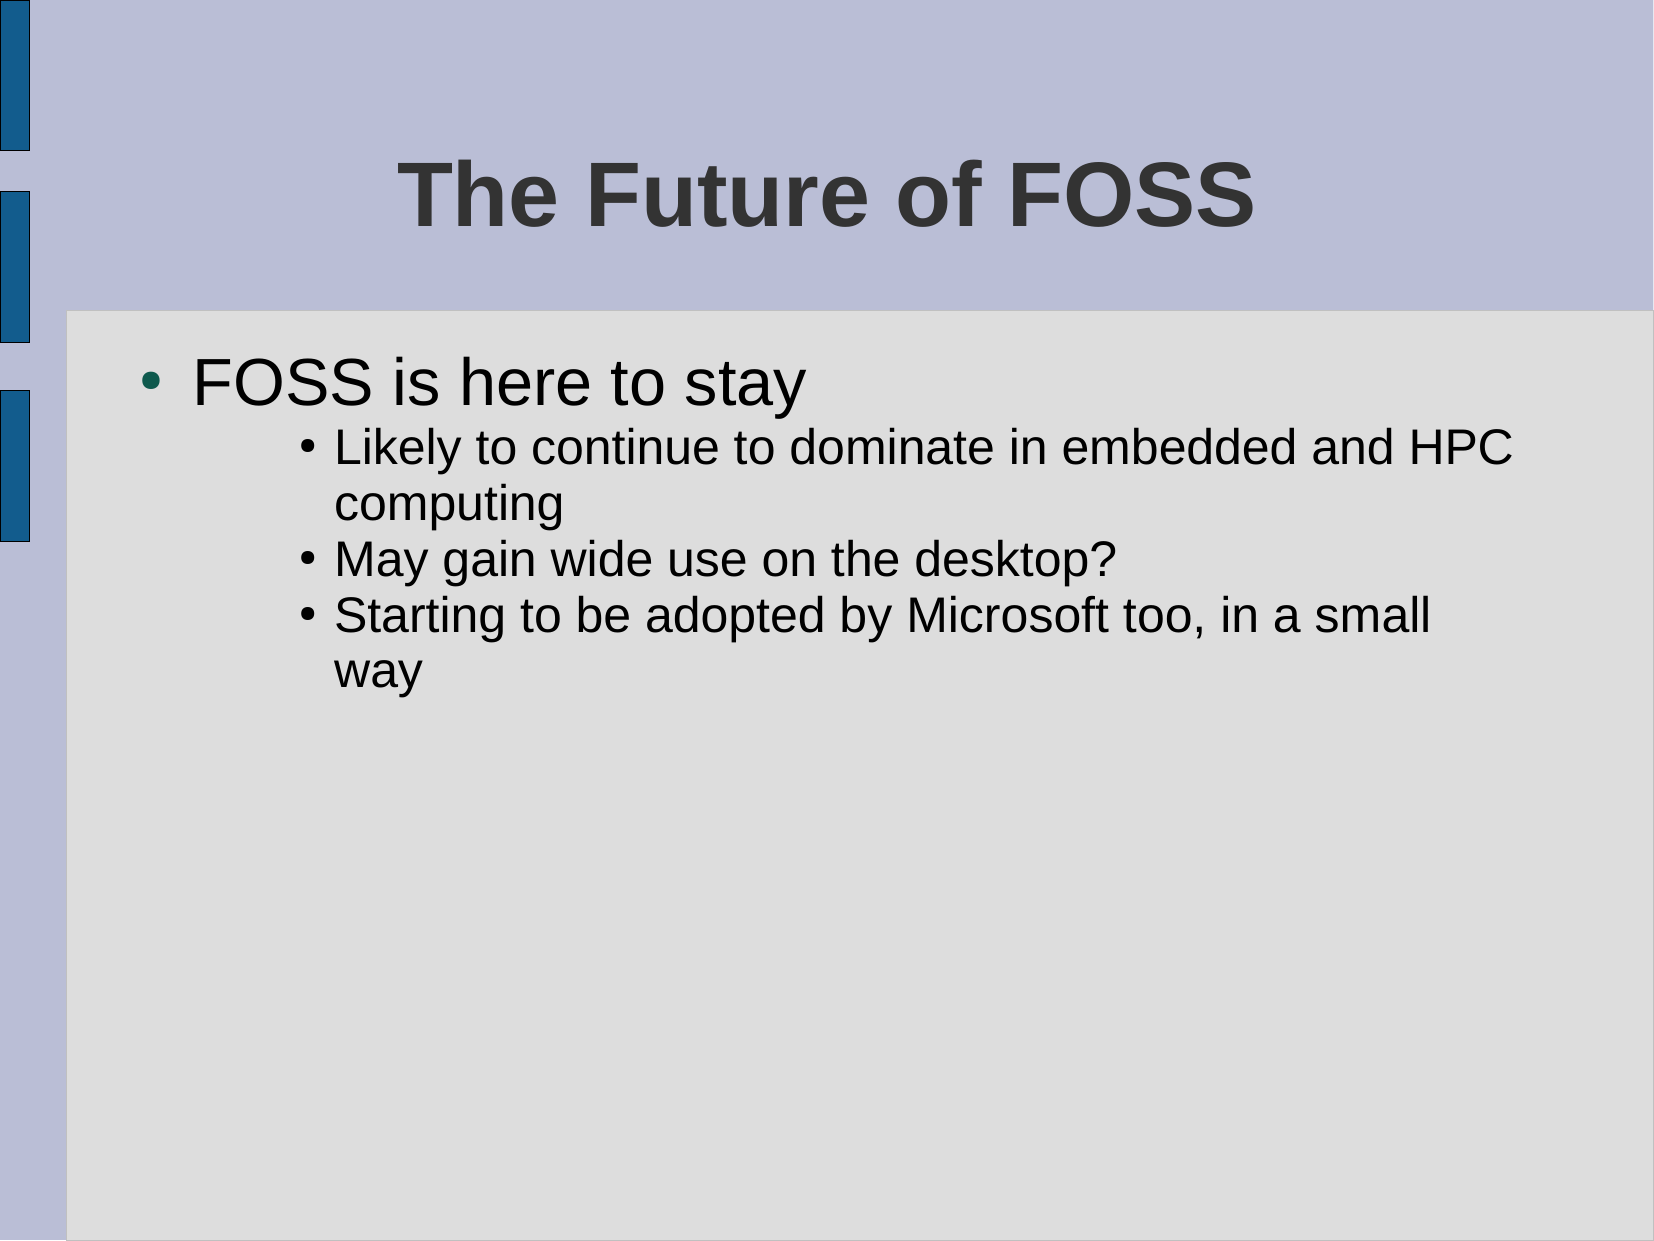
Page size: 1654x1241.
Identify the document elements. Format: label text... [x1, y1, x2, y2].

title The Future of FOSS [121, 98, 1534, 291]
list FOSS is here to stay Likely to continue to dominate in embedded and HPC computing May gain wide use on the desktop? Starting to be adopted by Microsoft too, in a small way [121, 344, 1534, 1112]
